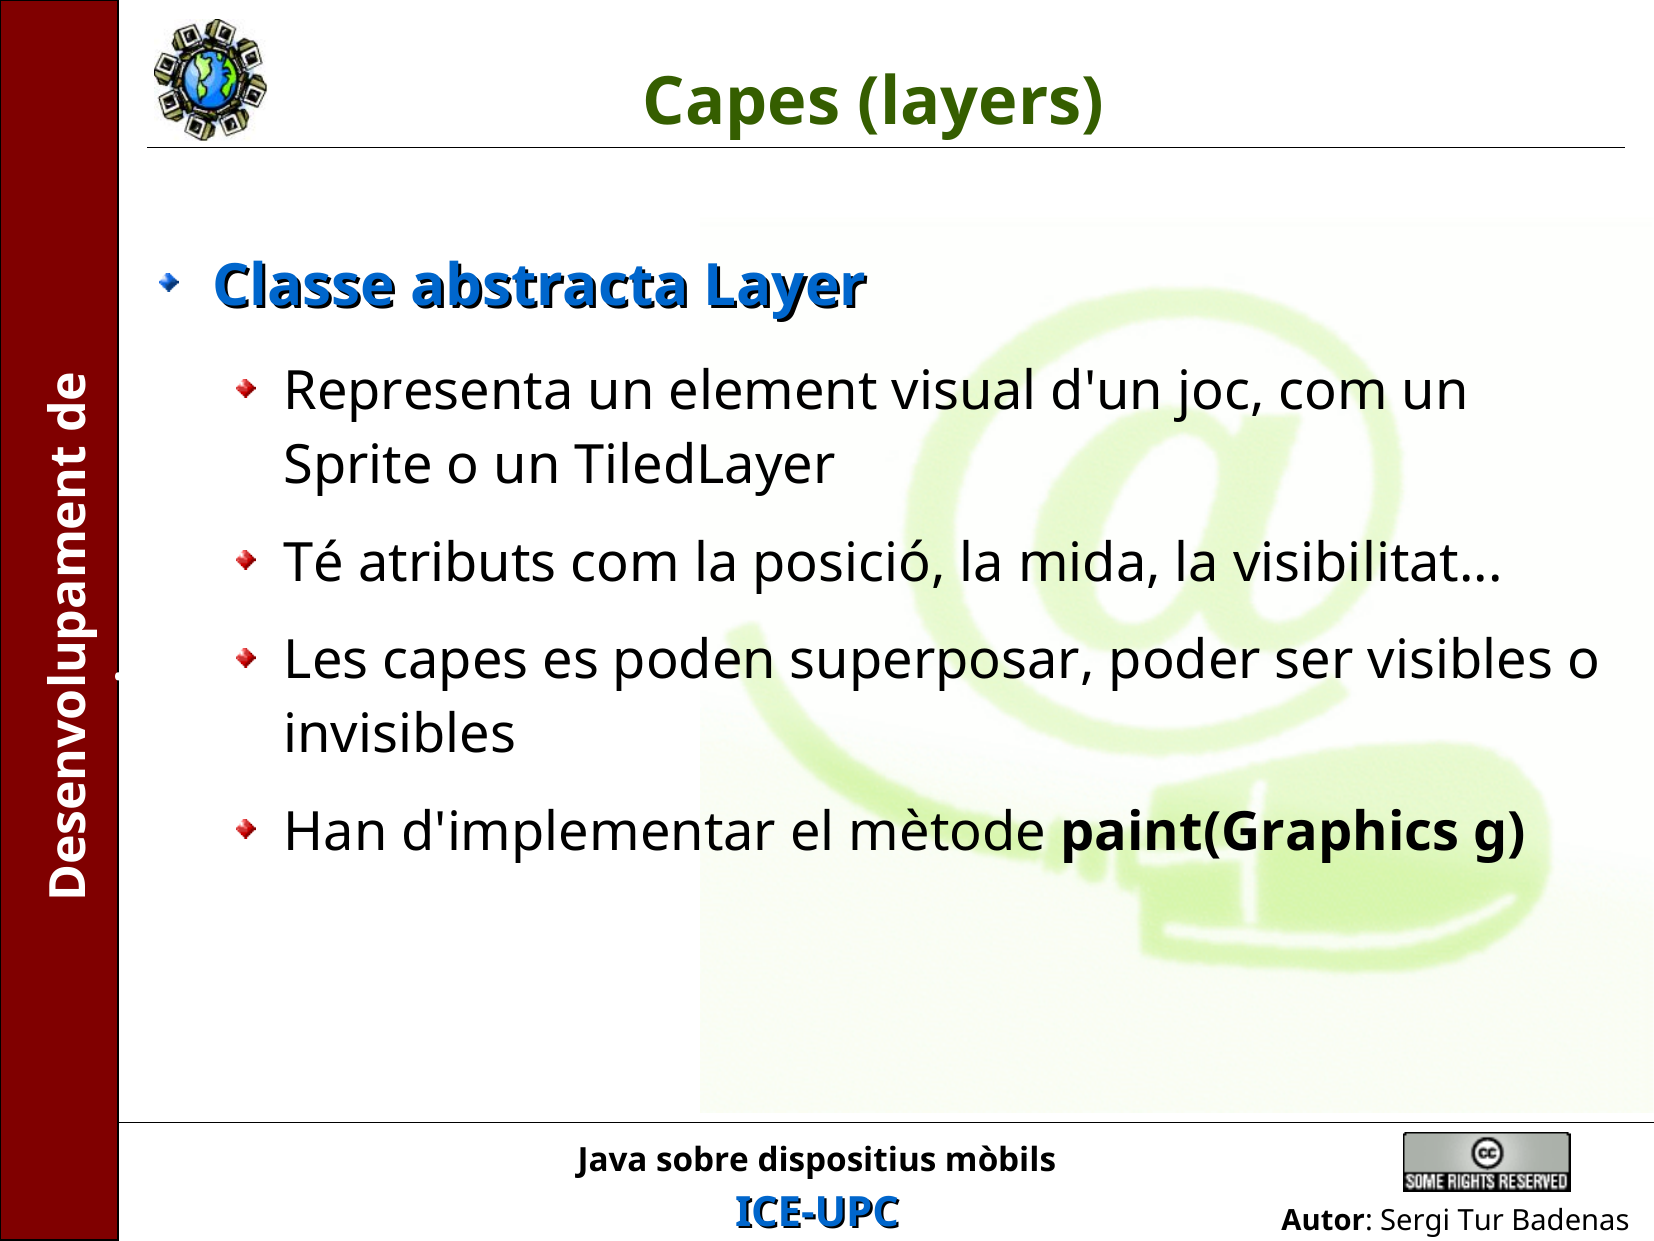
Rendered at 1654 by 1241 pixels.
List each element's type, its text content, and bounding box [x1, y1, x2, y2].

picture [154, 19, 268, 56]
title Capes (layers) [129, 56, 1619, 141]
picture [1403, 1132, 1571, 1192]
picture [700, 217, 1654, 1113]
list Classe abstracta Layer Representa un element visual d'un joc, com un Sprite o un TiledLayer Té atributs com la posició, la mida, la visibilitat... Les capes es poden superposar, poder ser visibles o invisibles Han d'implementar el mètode paint(Graphics g) [141, 242, 1630, 1078]
